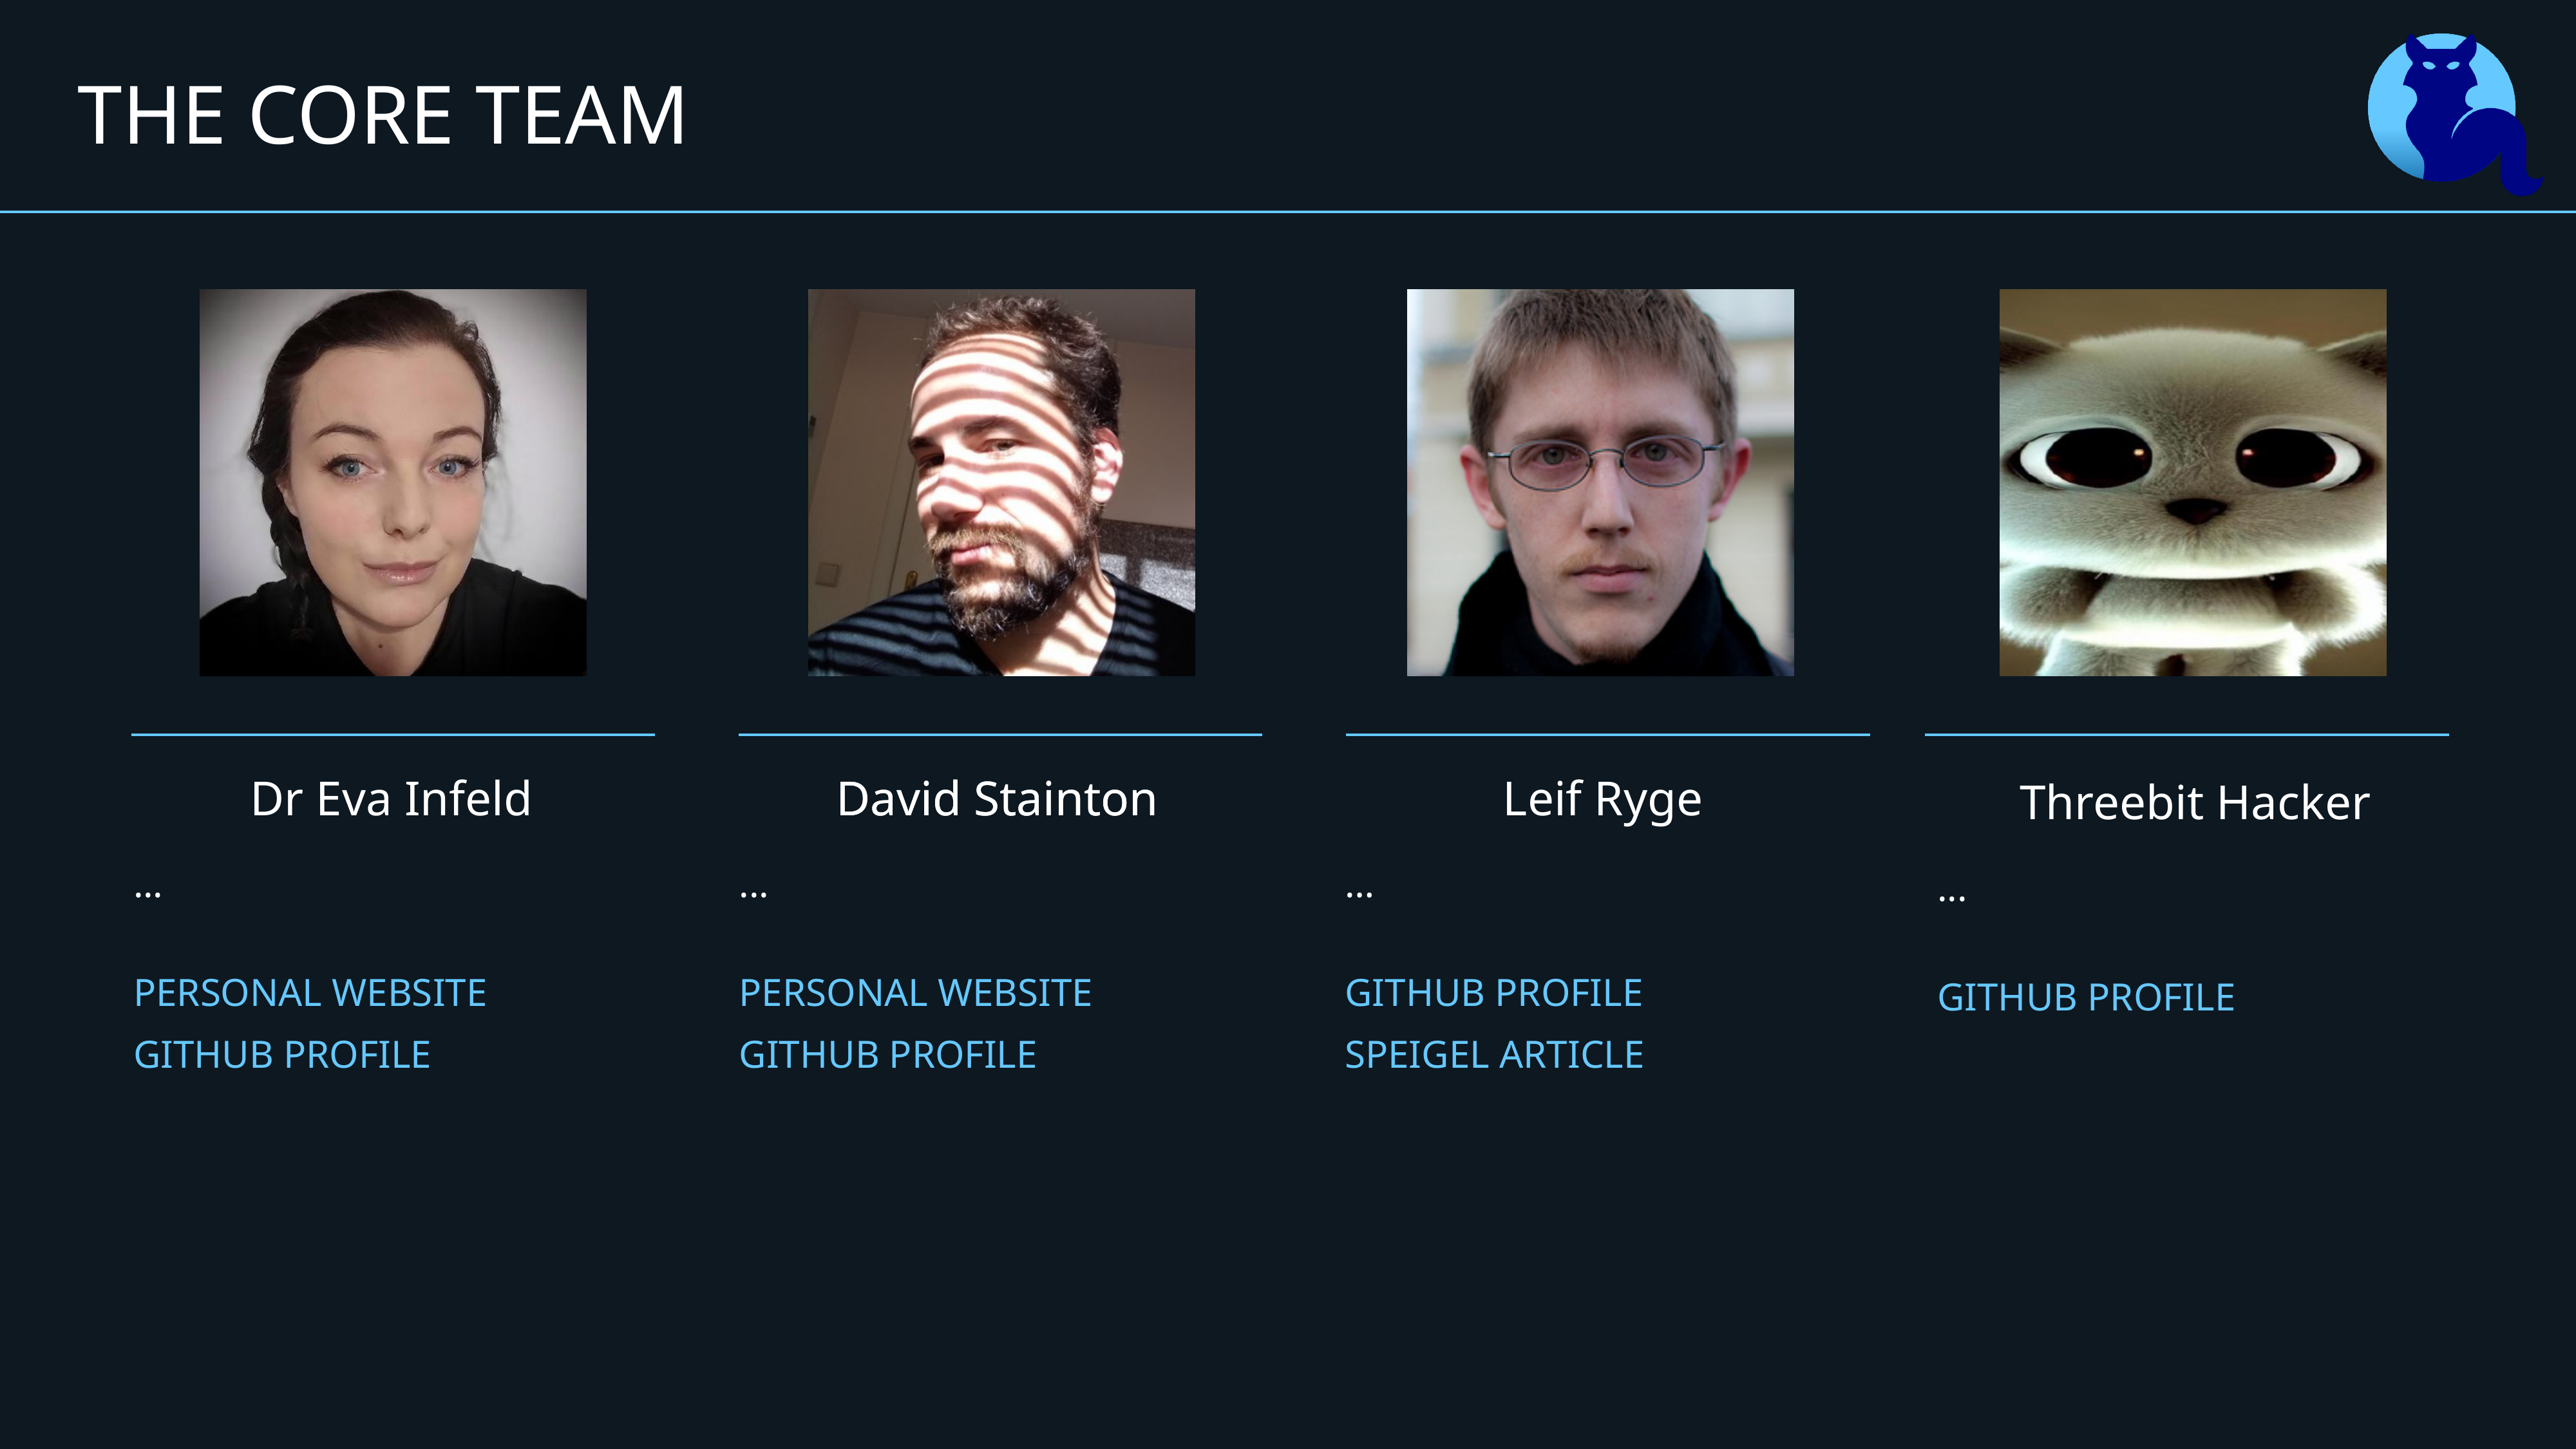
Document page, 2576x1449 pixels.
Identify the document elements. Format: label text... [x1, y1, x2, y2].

list ... PERSONAL WEBSITE GITHUB PROFILE [734, 846, 1262, 1084]
picture [808, 289, 1195, 677]
list Threebit Hacker [1932, 755, 2459, 846]
picture [2367, 24, 2544, 202]
list ... GITHUB PROFILE [1932, 849, 2459, 1088]
picture [2000, 289, 2387, 677]
list Dr Eva Infeld [128, 752, 656, 890]
list ... PERSONAL WEBSITE GITHUB PROFILE [128, 890, 656, 1084]
picture [200, 289, 587, 677]
list … GITHUB PROFILE SPEIGEL ARTICLE [1339, 845, 1867, 1084]
list David Stainton [734, 752, 1262, 846]
list THE CORE TEAM [72, 48, 2198, 296]
list Leif Ryge [1339, 752, 1867, 845]
picture [1407, 289, 1794, 677]
